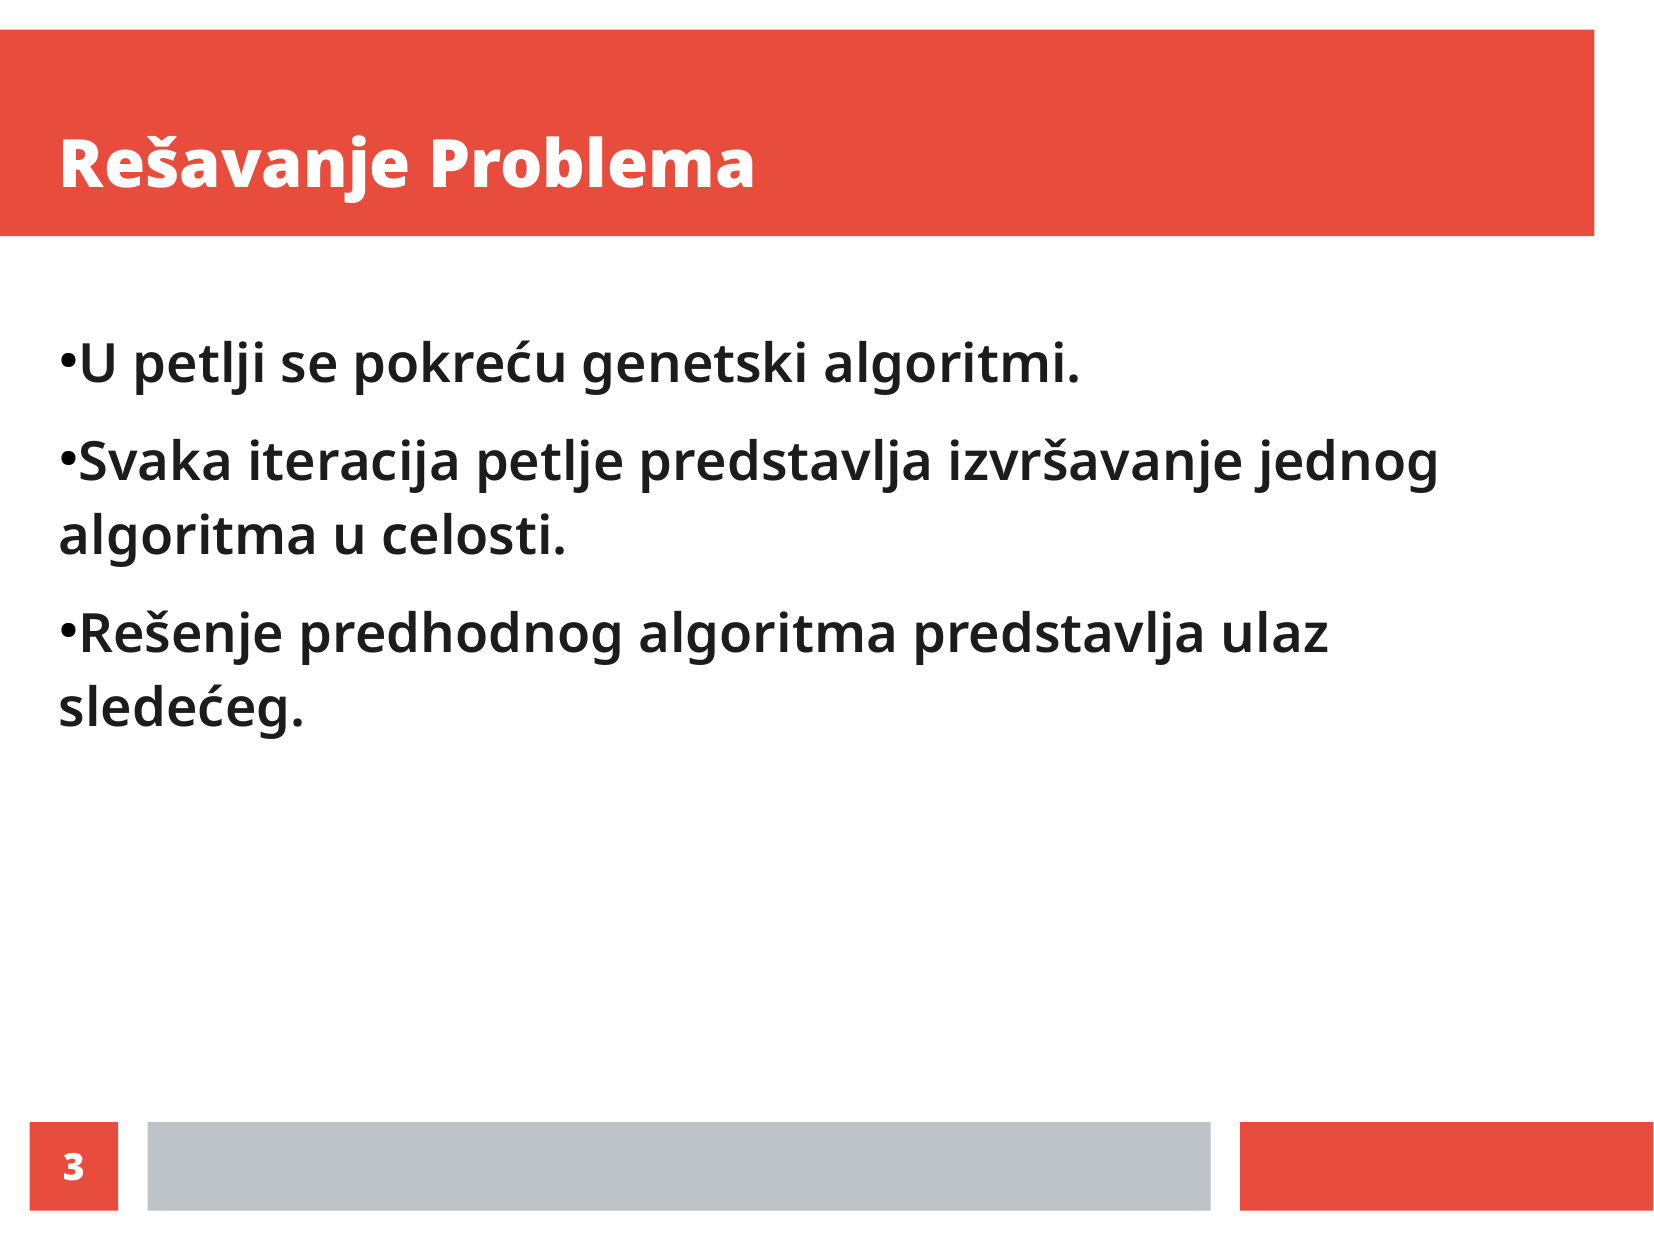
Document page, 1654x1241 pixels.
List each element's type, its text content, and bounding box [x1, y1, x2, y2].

list U petlji se pokreću genetski algoritmi. Svaka iteracija petlje predstavlja izvršavanje jednog algoritma u celosti. Rešenje predhodnog algoritma predstavlja ulaz sledećeg. [59, 324, 1565, 1093]
title Rešavanje Problema [59, 59, 1595, 207]
